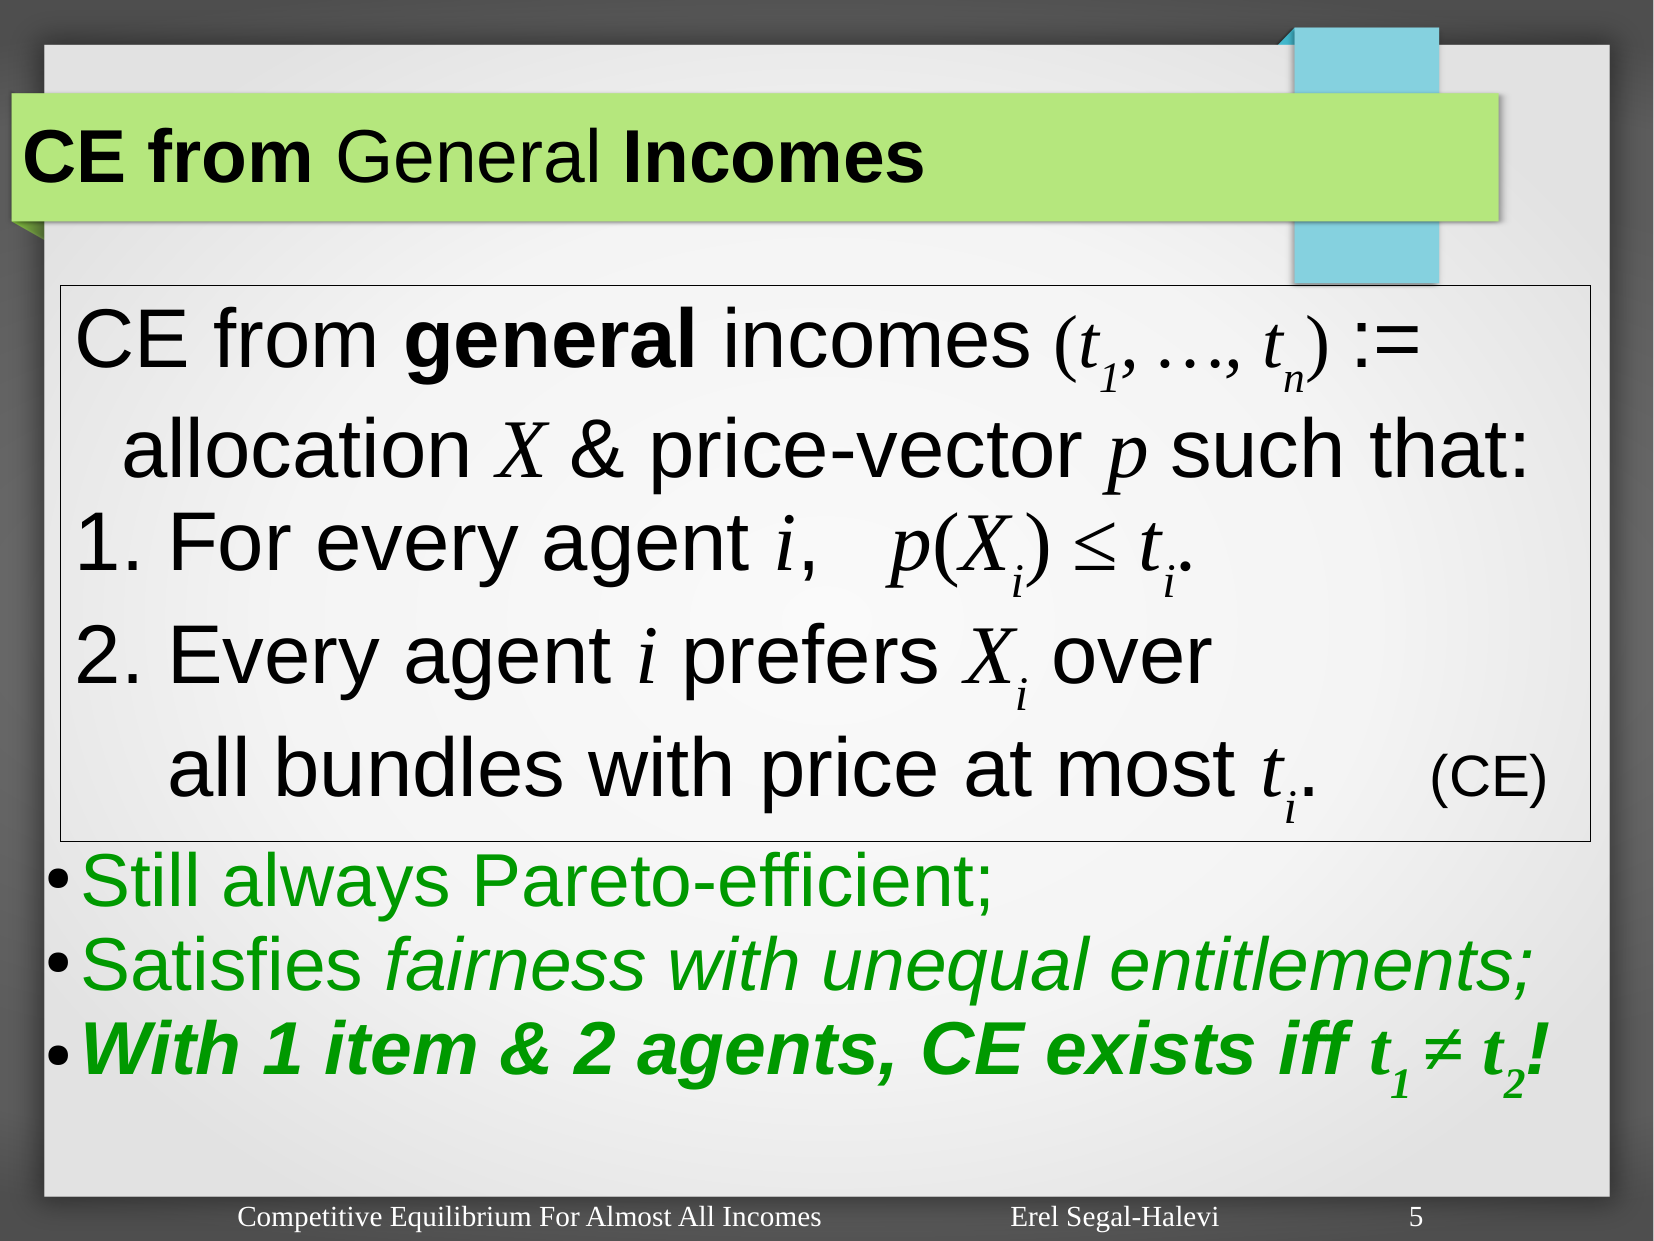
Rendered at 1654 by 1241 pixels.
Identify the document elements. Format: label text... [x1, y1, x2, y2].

text_box CE from general incomes (t1, …, tn) := allocation X & price-vector p such that: 1. For every agent i, p(Xi) ≤ ti. 2. Every agent i prefers Xi over all bundles with price at most ti. (CE) [60, 285, 1591, 830]
picture [0, 0, 1654, 1241]
title CE from General Incomes [22, 71, 1654, 241]
text_box Still always Pareto-efficient; Satisfies fairness with unequal entitlements; With 1 item & 2 agents, CE exists iff t1 ≠ t2! [30, 830, 1654, 1171]
